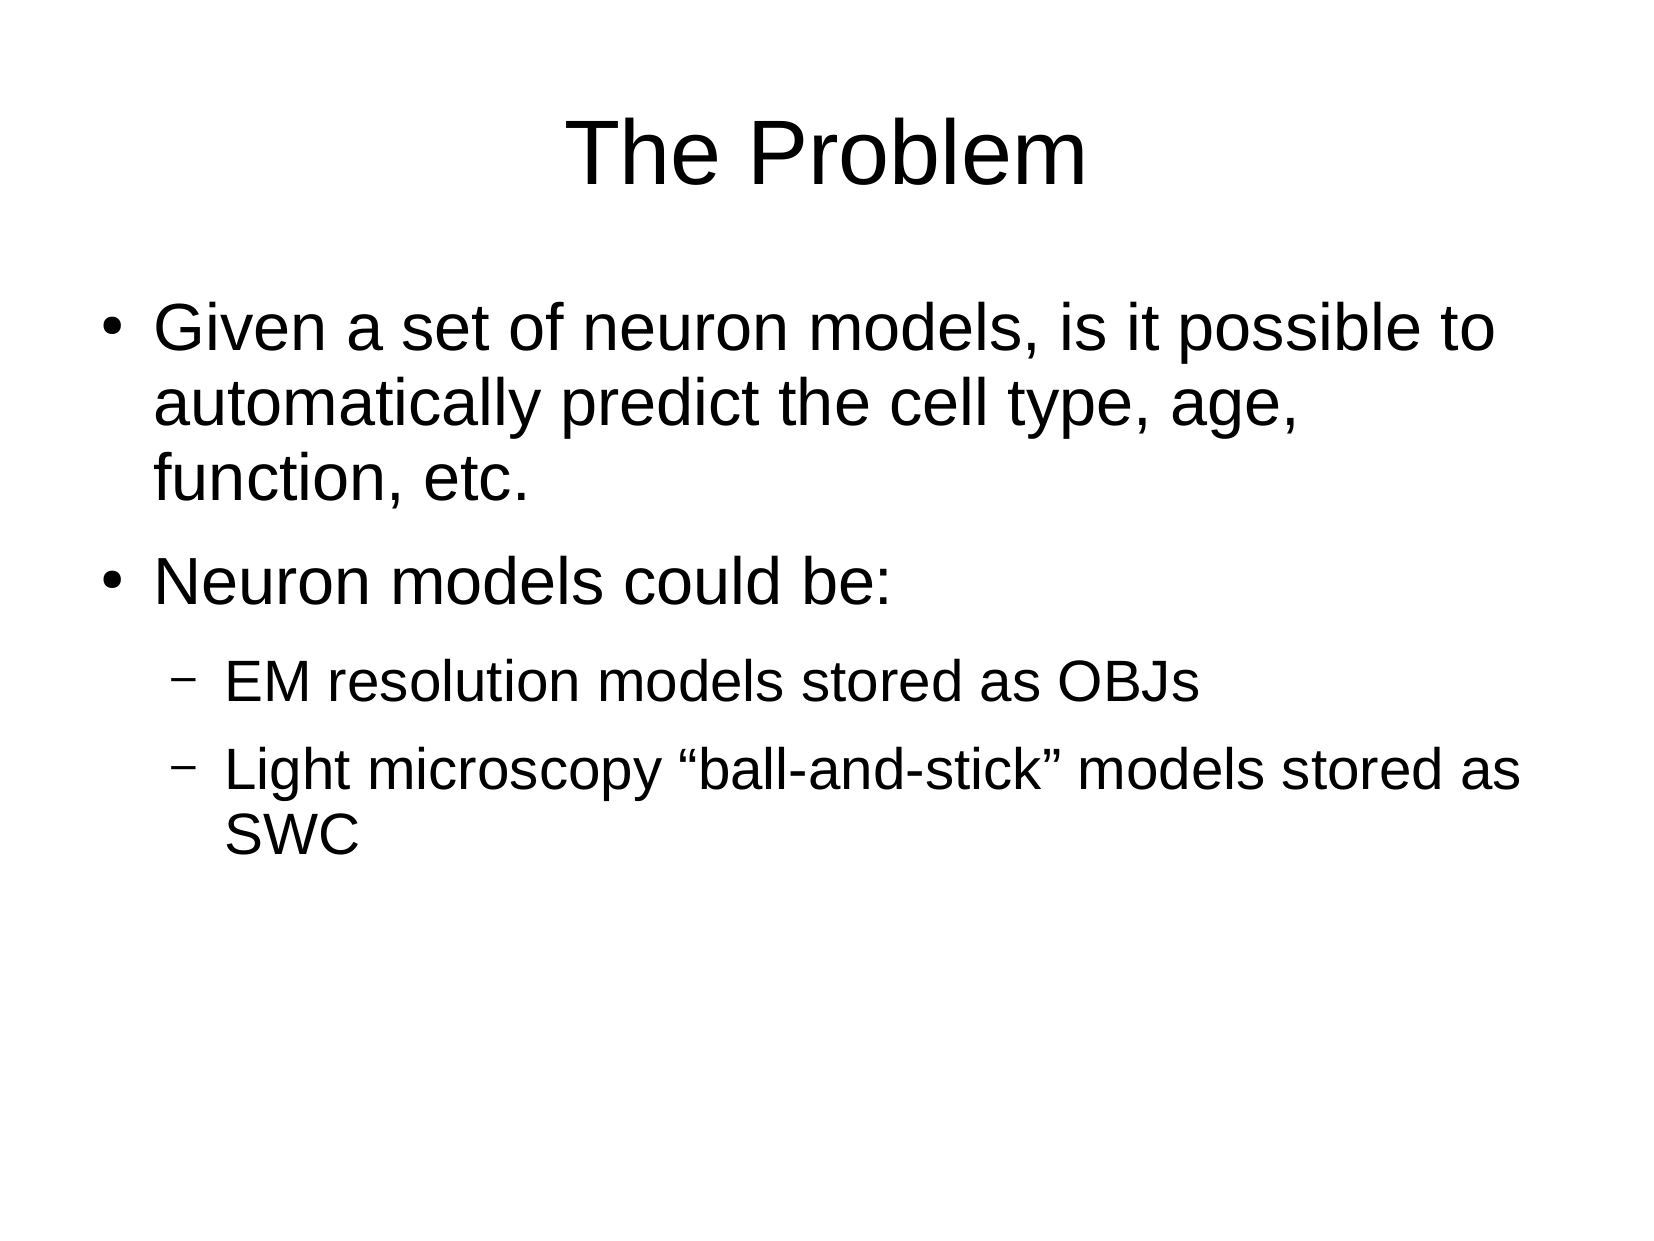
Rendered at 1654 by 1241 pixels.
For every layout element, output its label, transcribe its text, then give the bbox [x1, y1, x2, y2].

title The Problem [82, 49, 1571, 257]
list Given a set of neuron models, is it possible to automatically predict the cell type, age, function, etc. Neuron models could be: EM resolution models stored as OBJs Light microscopy “ball-and-stick” models stored as SWC [82, 290, 1571, 1010]
